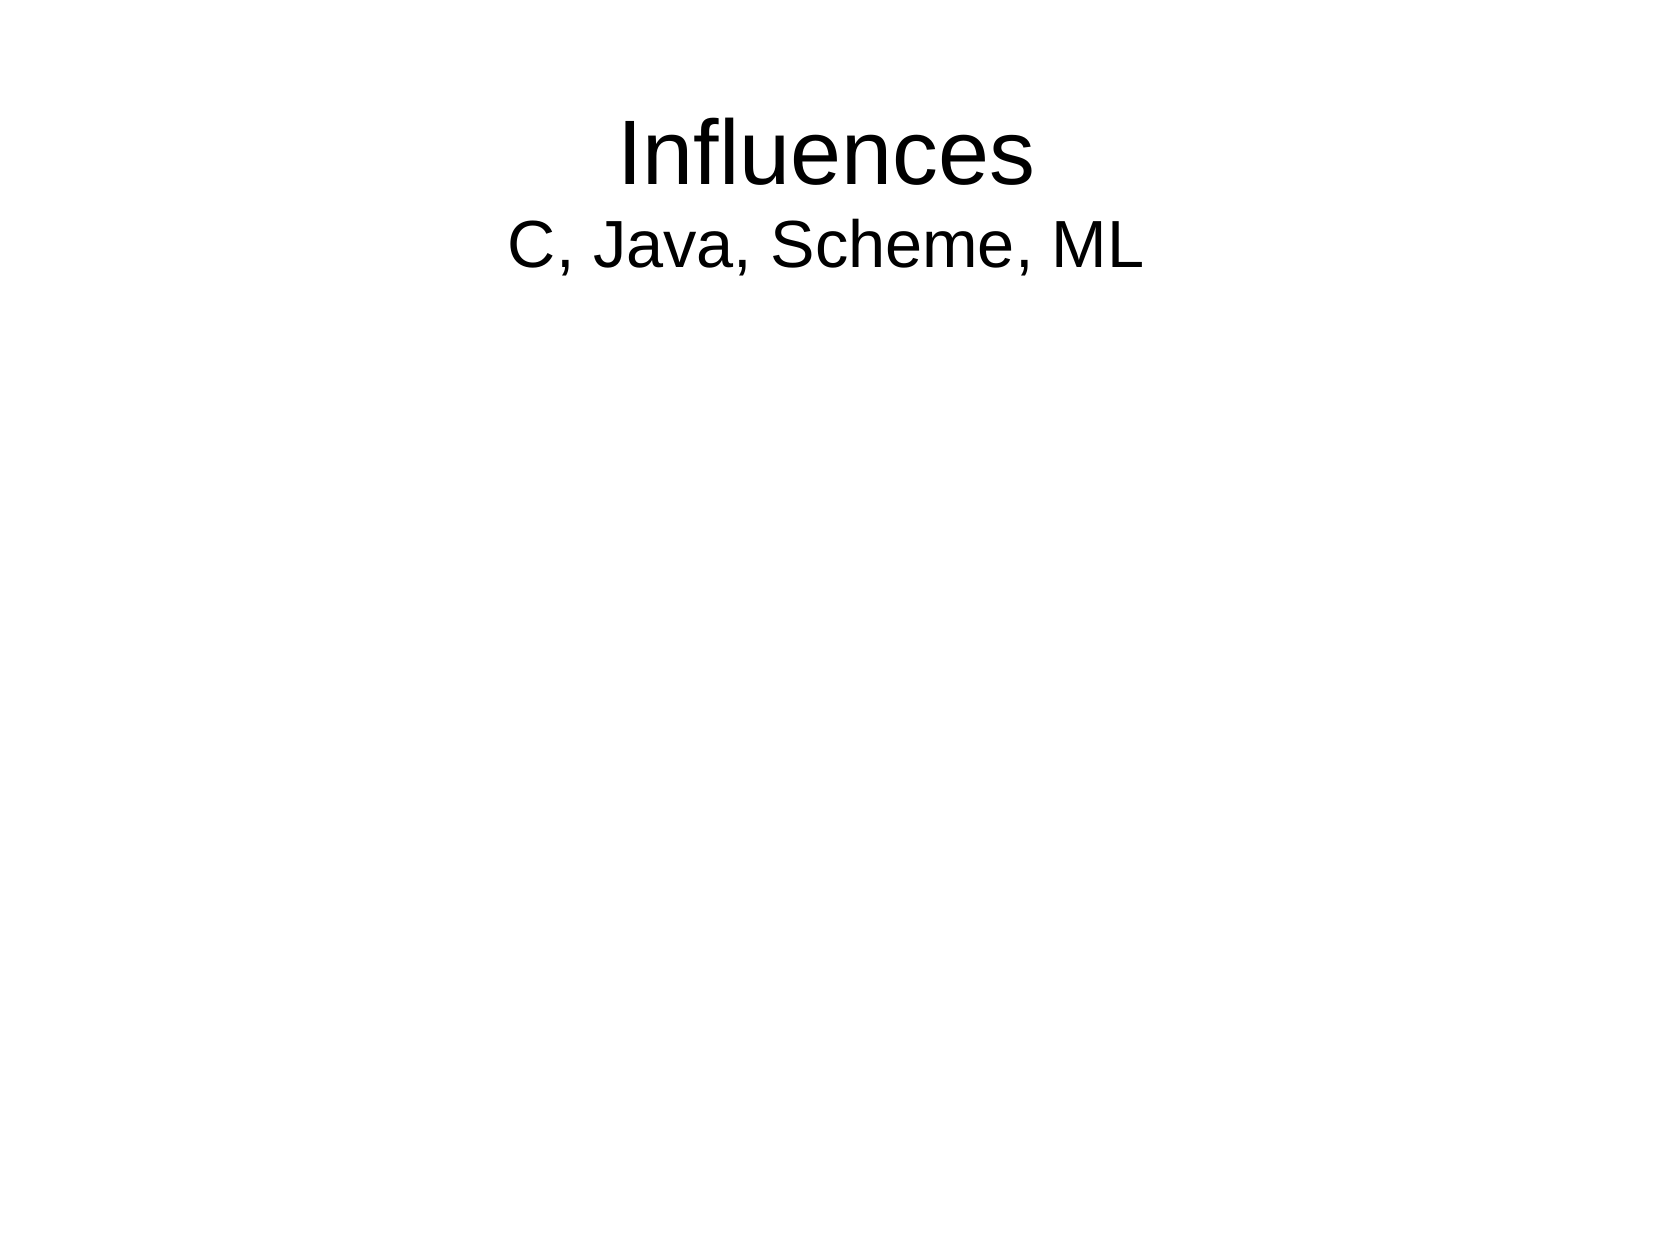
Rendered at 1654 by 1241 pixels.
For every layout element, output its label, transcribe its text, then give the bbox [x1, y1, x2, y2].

list C, Java, Scheme, ML [437, 207, 1170, 284]
title Influences [82, 49, 1571, 257]
